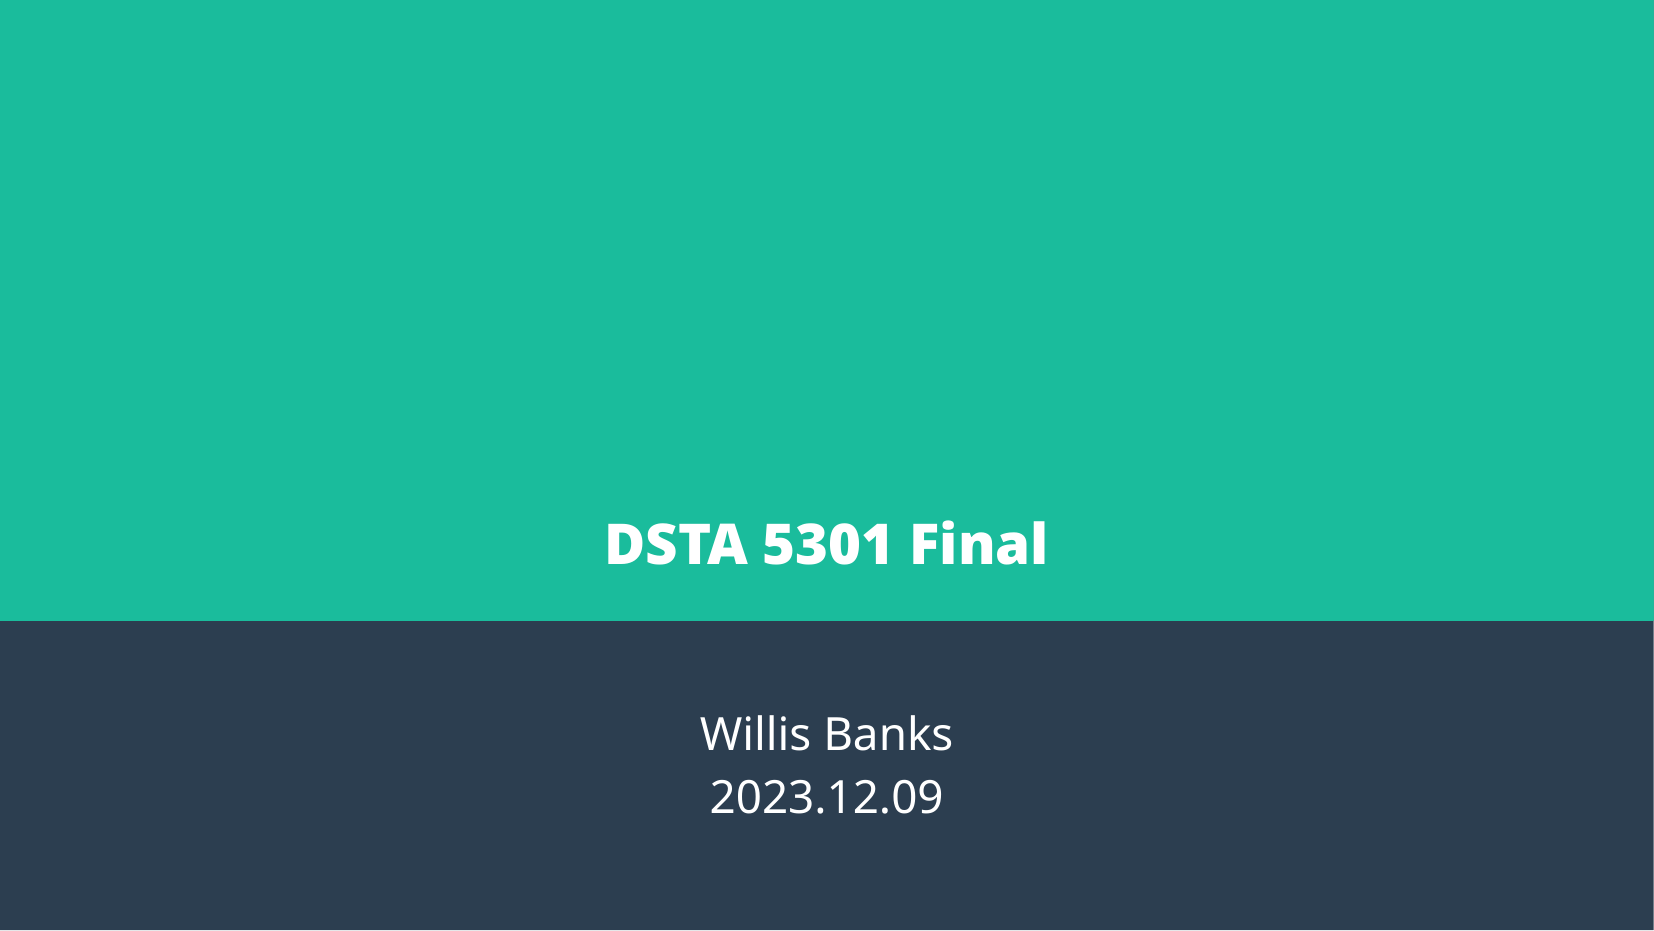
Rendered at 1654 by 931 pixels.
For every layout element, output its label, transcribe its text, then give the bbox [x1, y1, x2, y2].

subtitle Willis Banks 2023.12.09 [59, 642, 1595, 886]
title DSTA 5301 Final [59, 465, 1595, 583]
